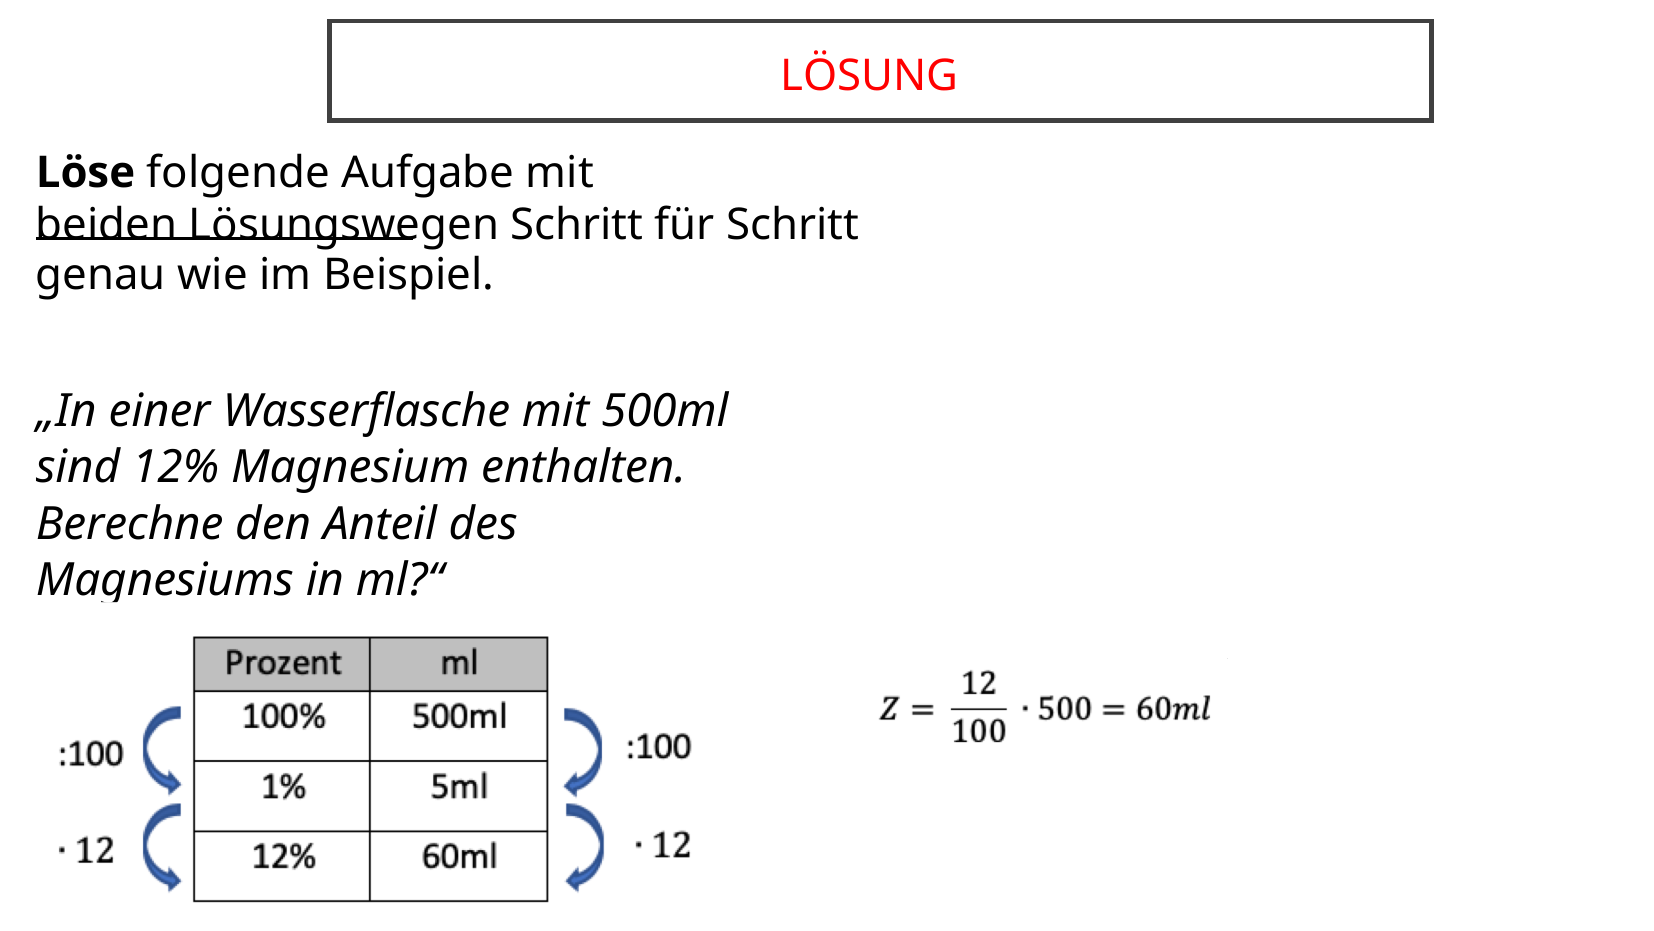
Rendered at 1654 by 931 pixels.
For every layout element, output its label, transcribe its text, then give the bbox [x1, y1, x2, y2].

text_box Berechne den Anteil des [35, 490, 612, 544]
text_box LÖSUNG [780, 43, 966, 95]
text_box sind 12% Magnesium enthalten. [35, 433, 774, 488]
text_box „In einer Wasserflasche mit 500ml [35, 377, 843, 432]
text_box Löse folgende Aufgabe mit [35, 140, 652, 192]
picture [35, 602, 713, 931]
picture [864, 658, 1228, 763]
text_box beiden Lösungswegen Schritt für Schritt [35, 192, 931, 244]
text_box Magnesiums in ml?“ [35, 546, 500, 600]
text_box genau wie im Beispiel. [35, 242, 530, 294]
text_box [530, 176, 1428, 275]
